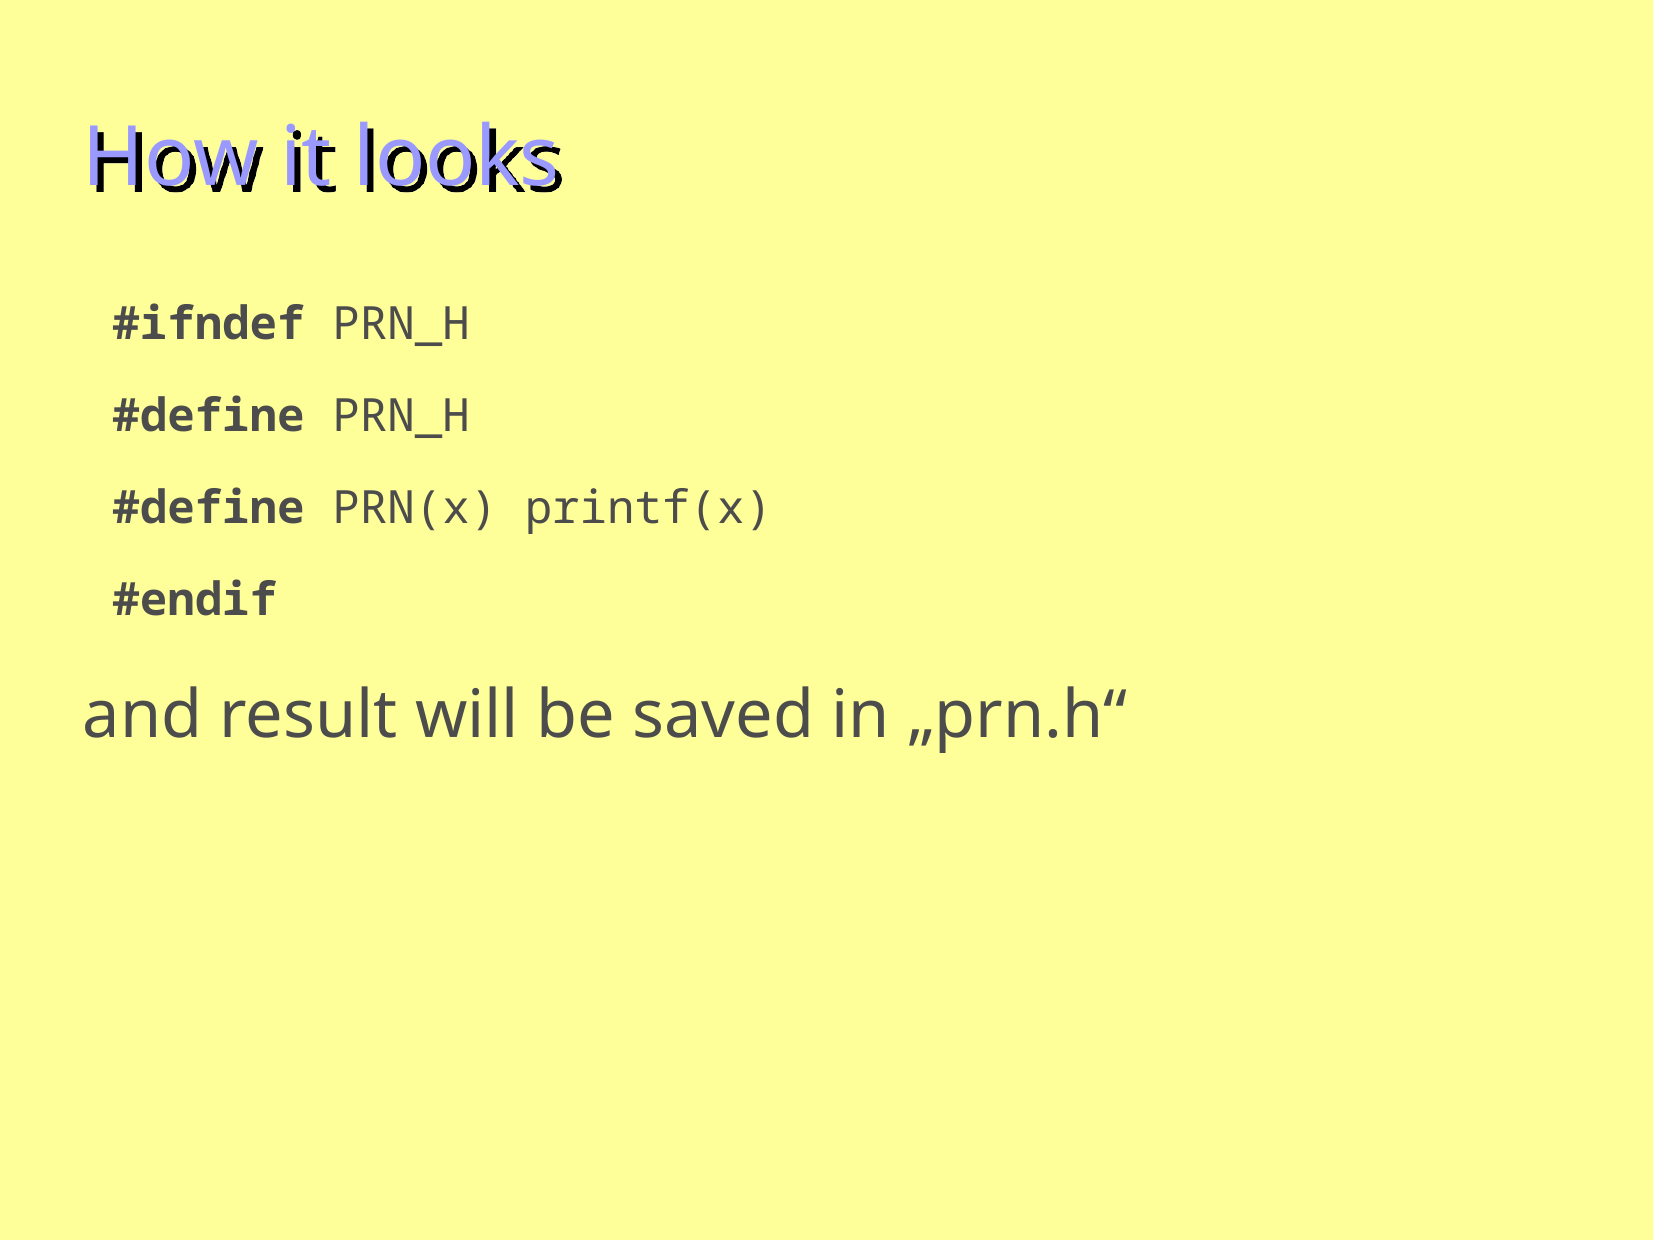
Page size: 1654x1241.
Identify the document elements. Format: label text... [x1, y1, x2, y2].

list #ifndef PRN_H #define PRN_H #define PRN(x) printf(x) #endif [82, 290, 1538, 634]
title How it looks [82, 49, 1571, 257]
list and result will be saved in „prn.h“ [82, 665, 1538, 1009]
